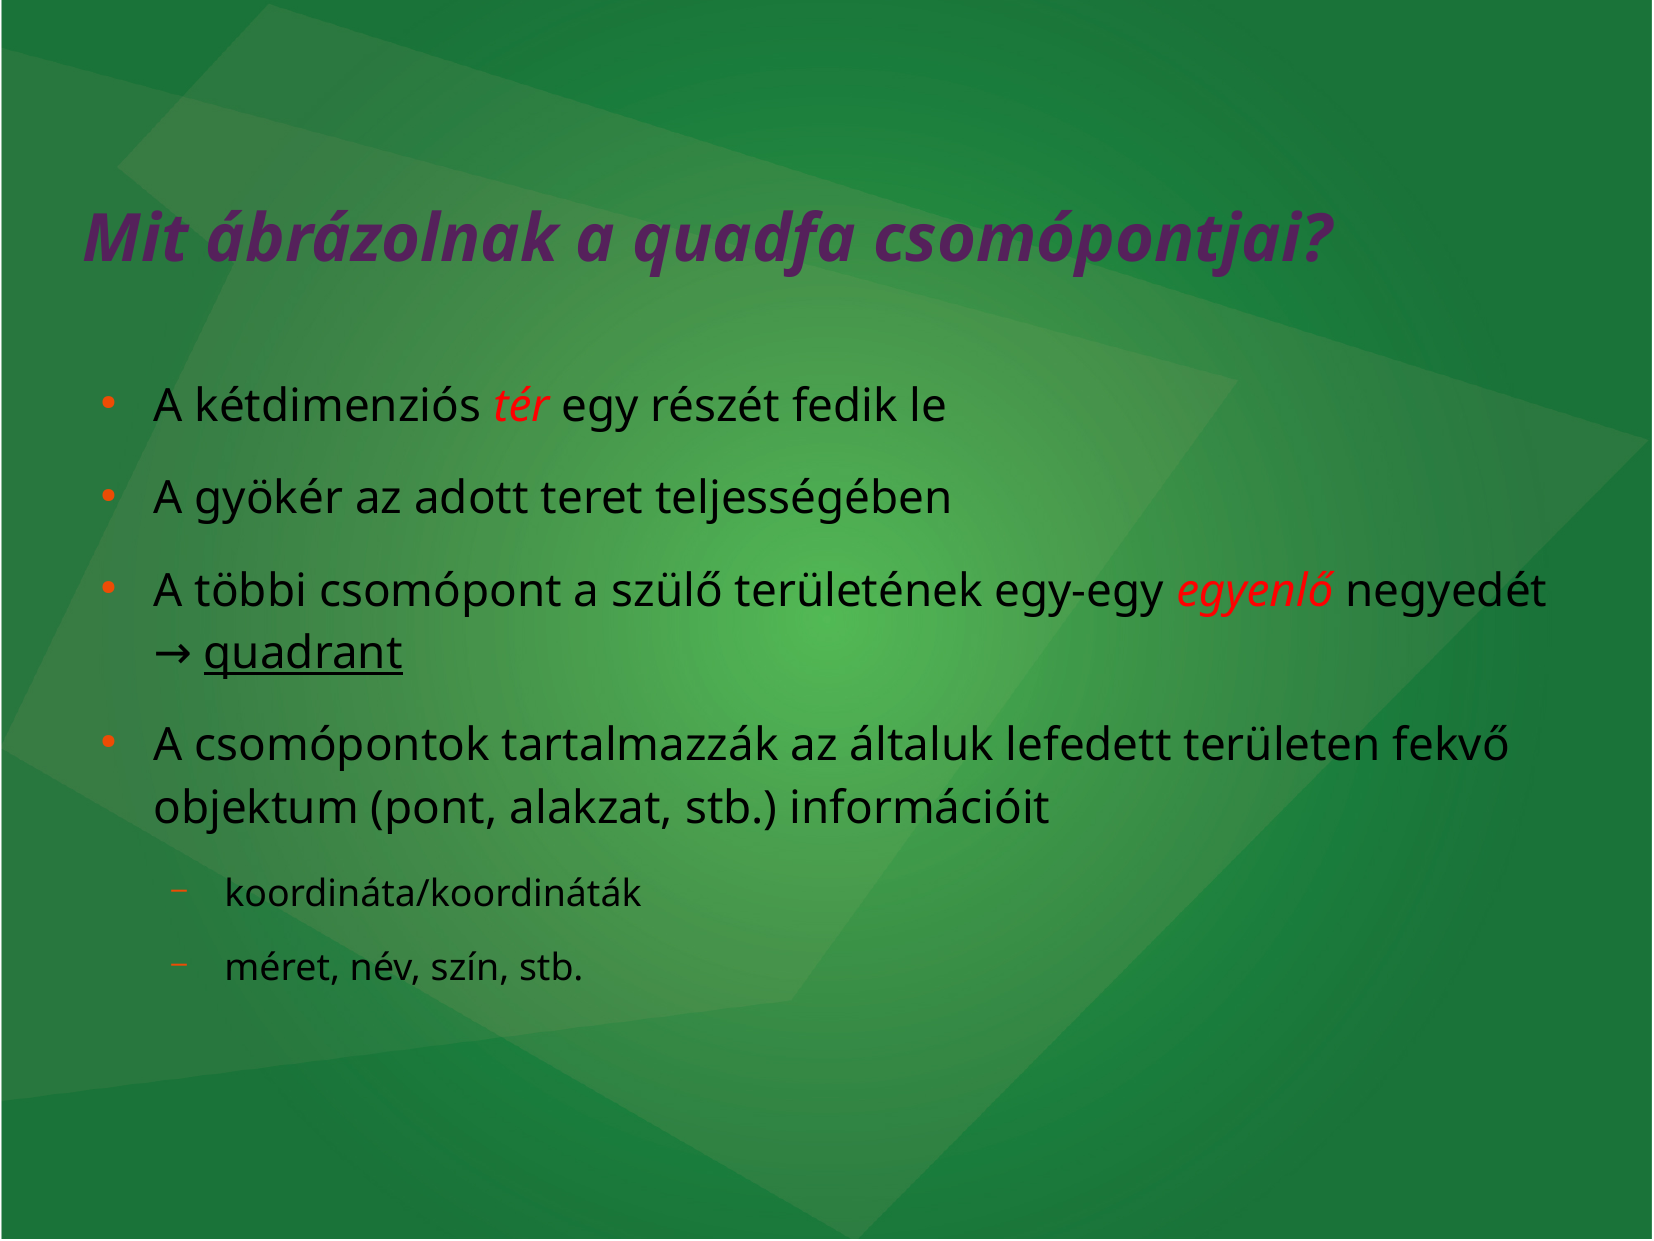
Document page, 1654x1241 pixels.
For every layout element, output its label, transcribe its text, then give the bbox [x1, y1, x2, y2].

picture [0, 0, 1652, 1241]
title Mit ábrázolnak a quadfa csomópontjai? [82, 132, 1571, 340]
list A kétdimenziós tér egy részét fedik le A gyökér az adott teret teljességében A többi csomópont a szülő területének egy-egy egyenlő negyedét → quadrant A csomópontok tartalmazzák az általuk lefedett területen fekvő objektum (pont, alakzat, stb.) információit koordináta/koordináták méret, név, szín, stb. [82, 372, 1571, 1093]
